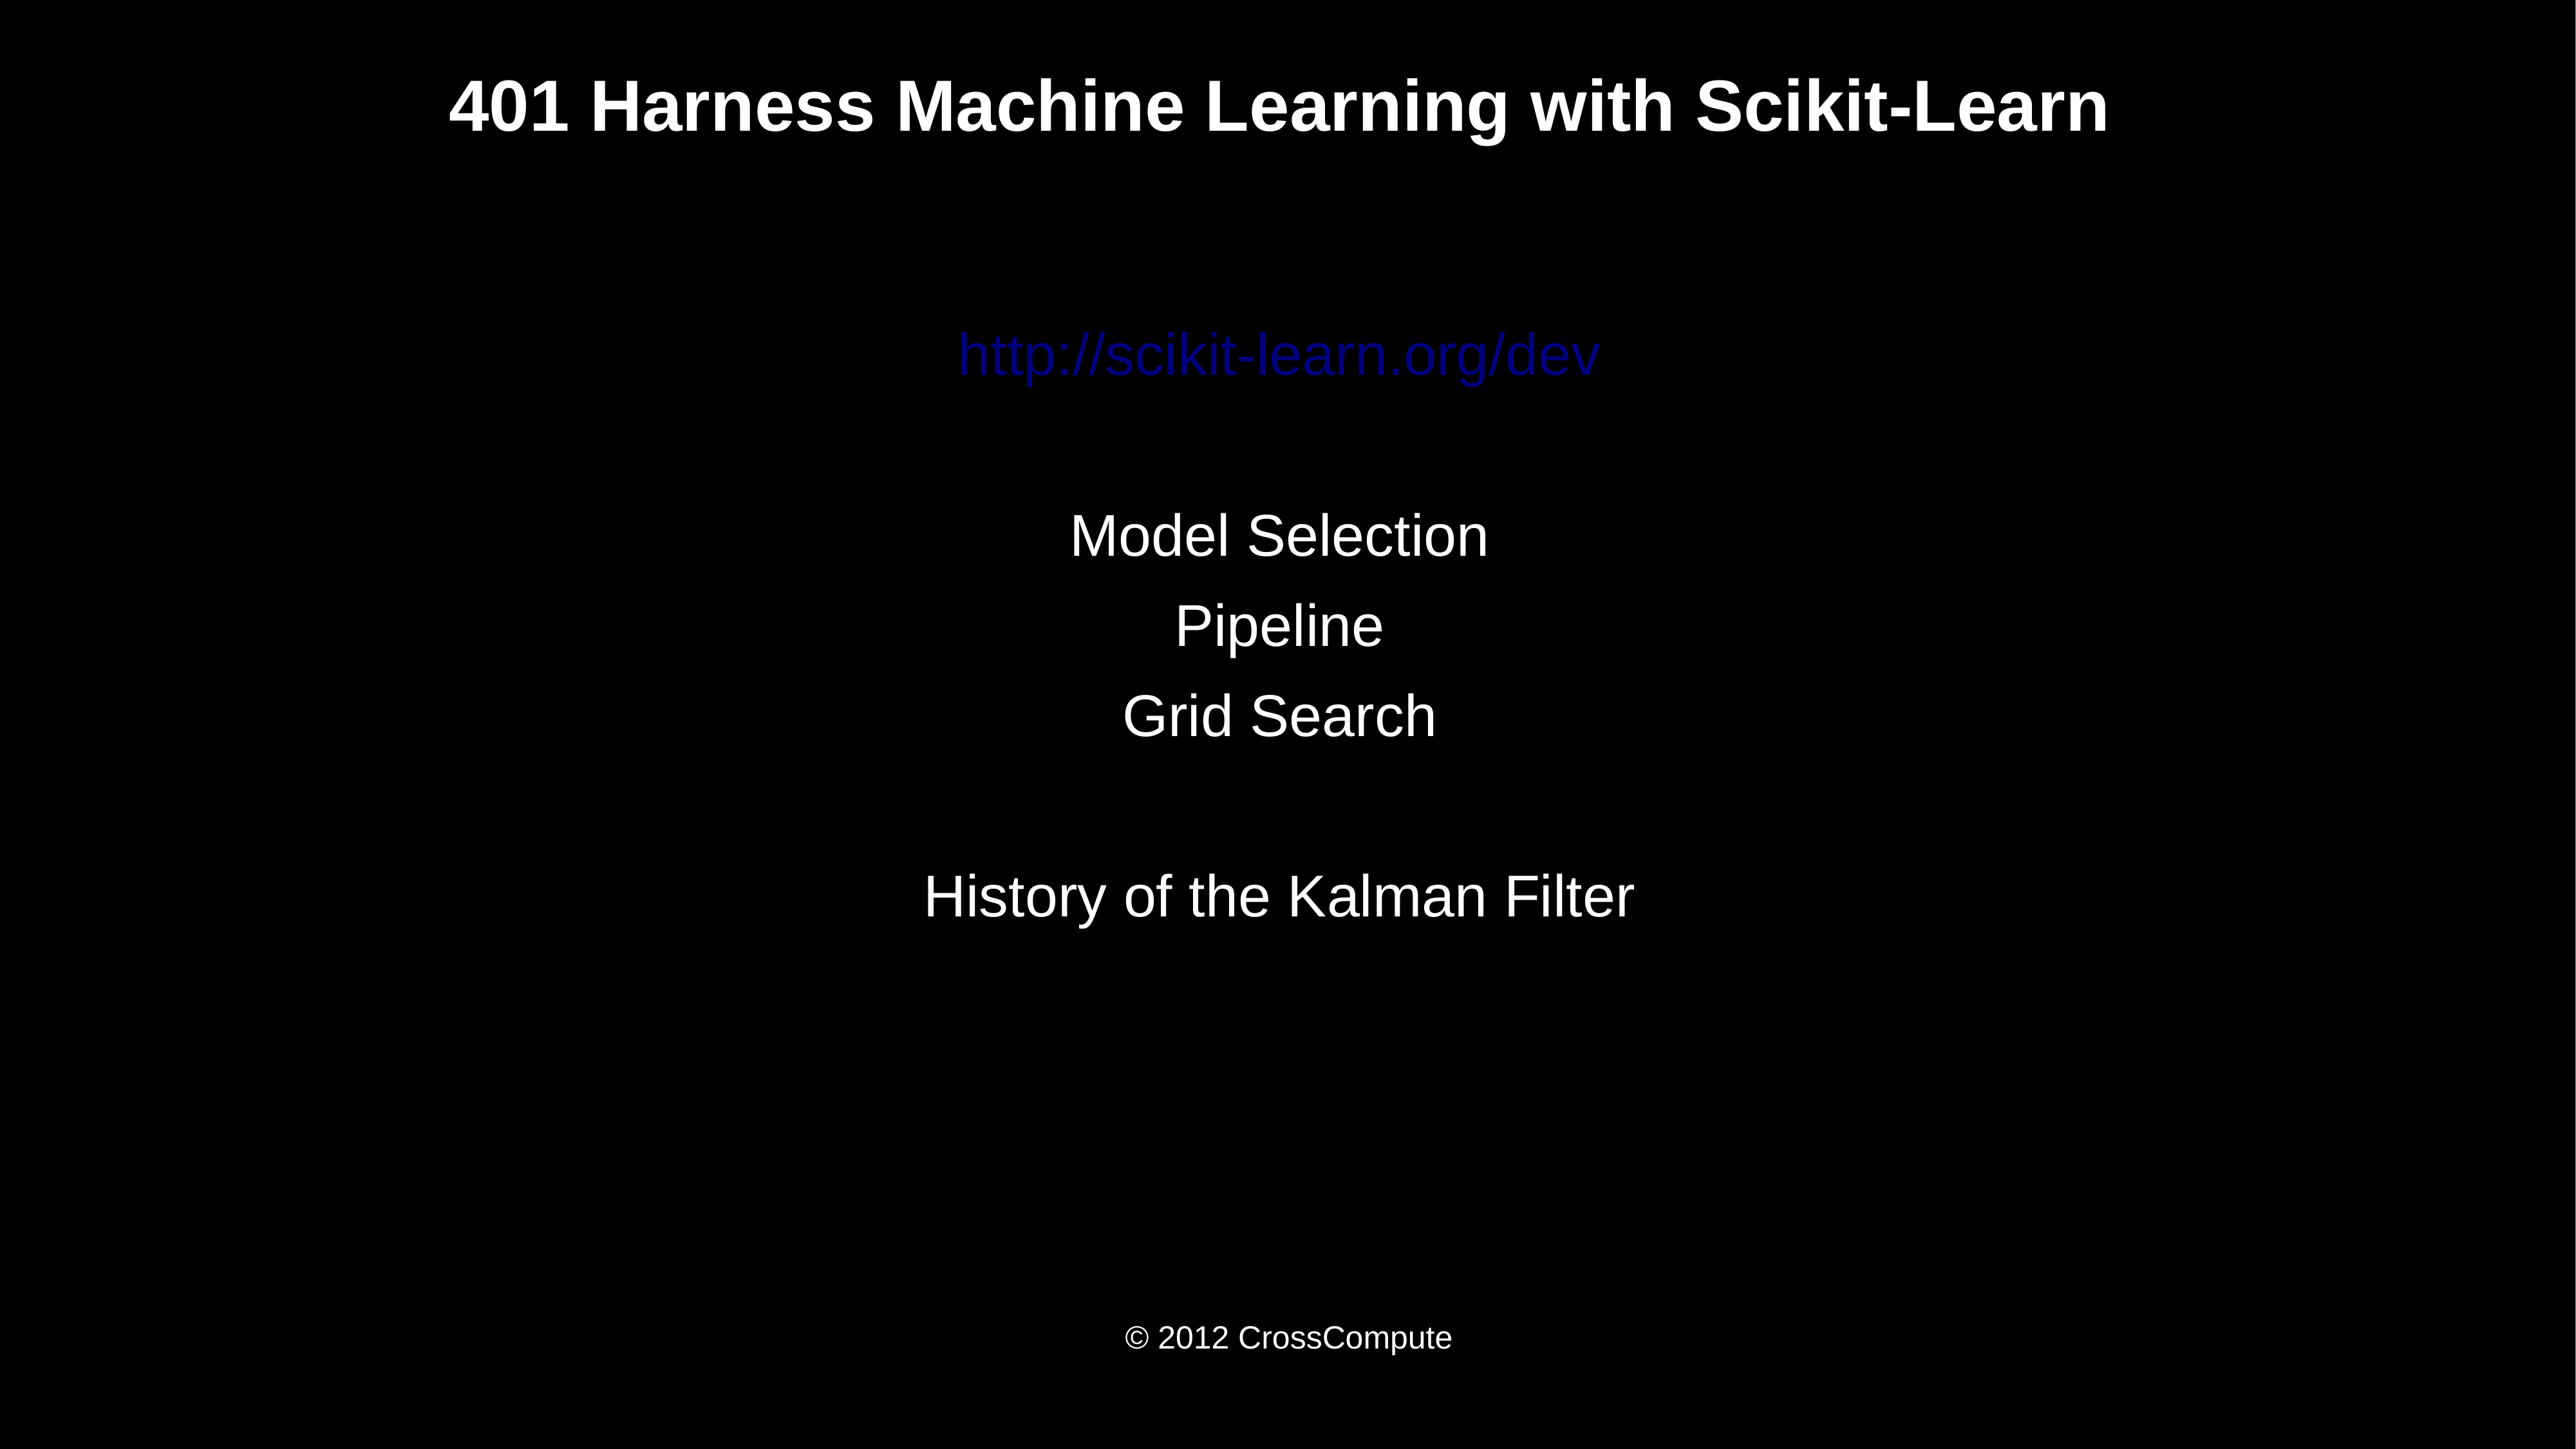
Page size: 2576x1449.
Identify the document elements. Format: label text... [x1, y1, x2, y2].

title 401 Harness Machine Learning with Scikit-Learn [72, 19, 2488, 193]
list http://scikit-learn.org/dev Model Selection Pipeline Grid Search History of the Kalman Filter [72, 231, 2488, 1073]
